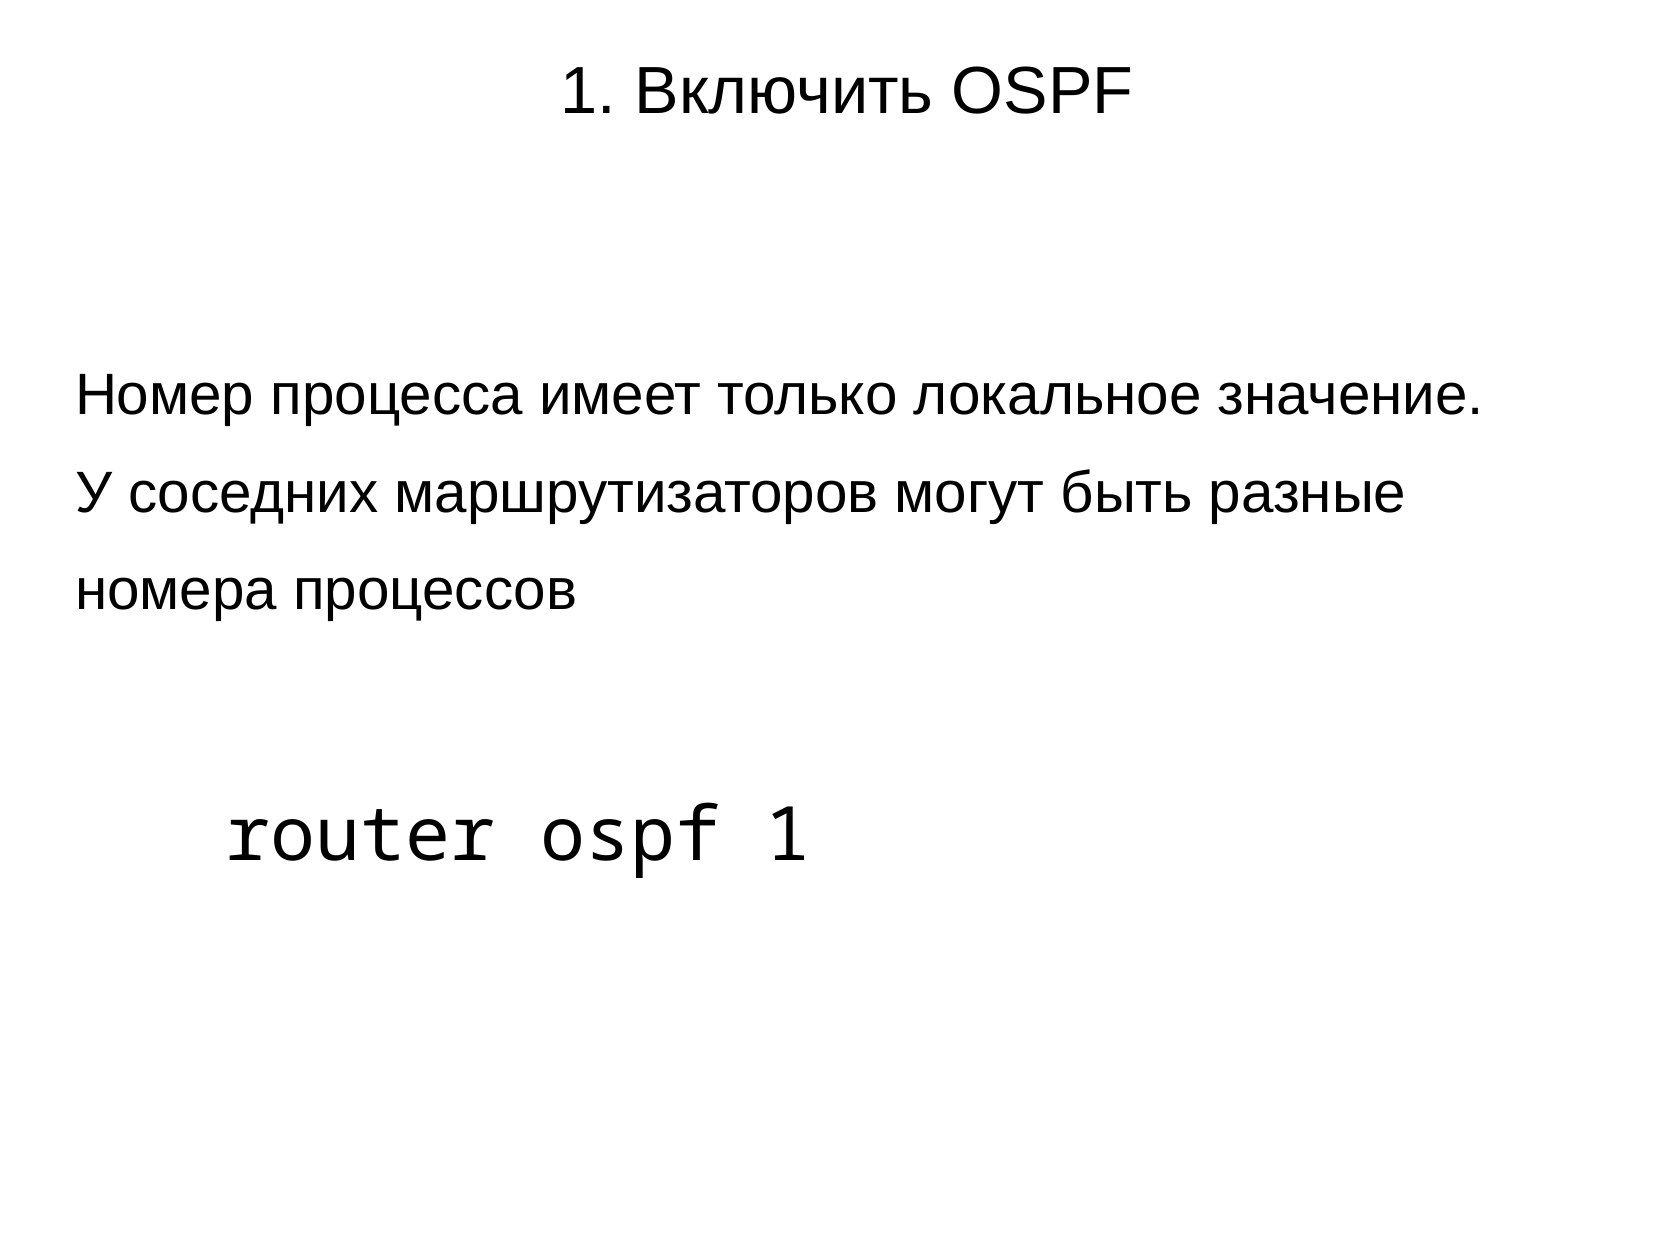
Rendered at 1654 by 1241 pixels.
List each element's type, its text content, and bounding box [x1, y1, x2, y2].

text_box Номер процесса имеет только локальное значение. У соседних маршрутизаторов могут быть разные номера процессов router ospf 1 [75, 187, 1613, 1104]
title 1. Включить OSPF [82, 48, 1613, 133]
